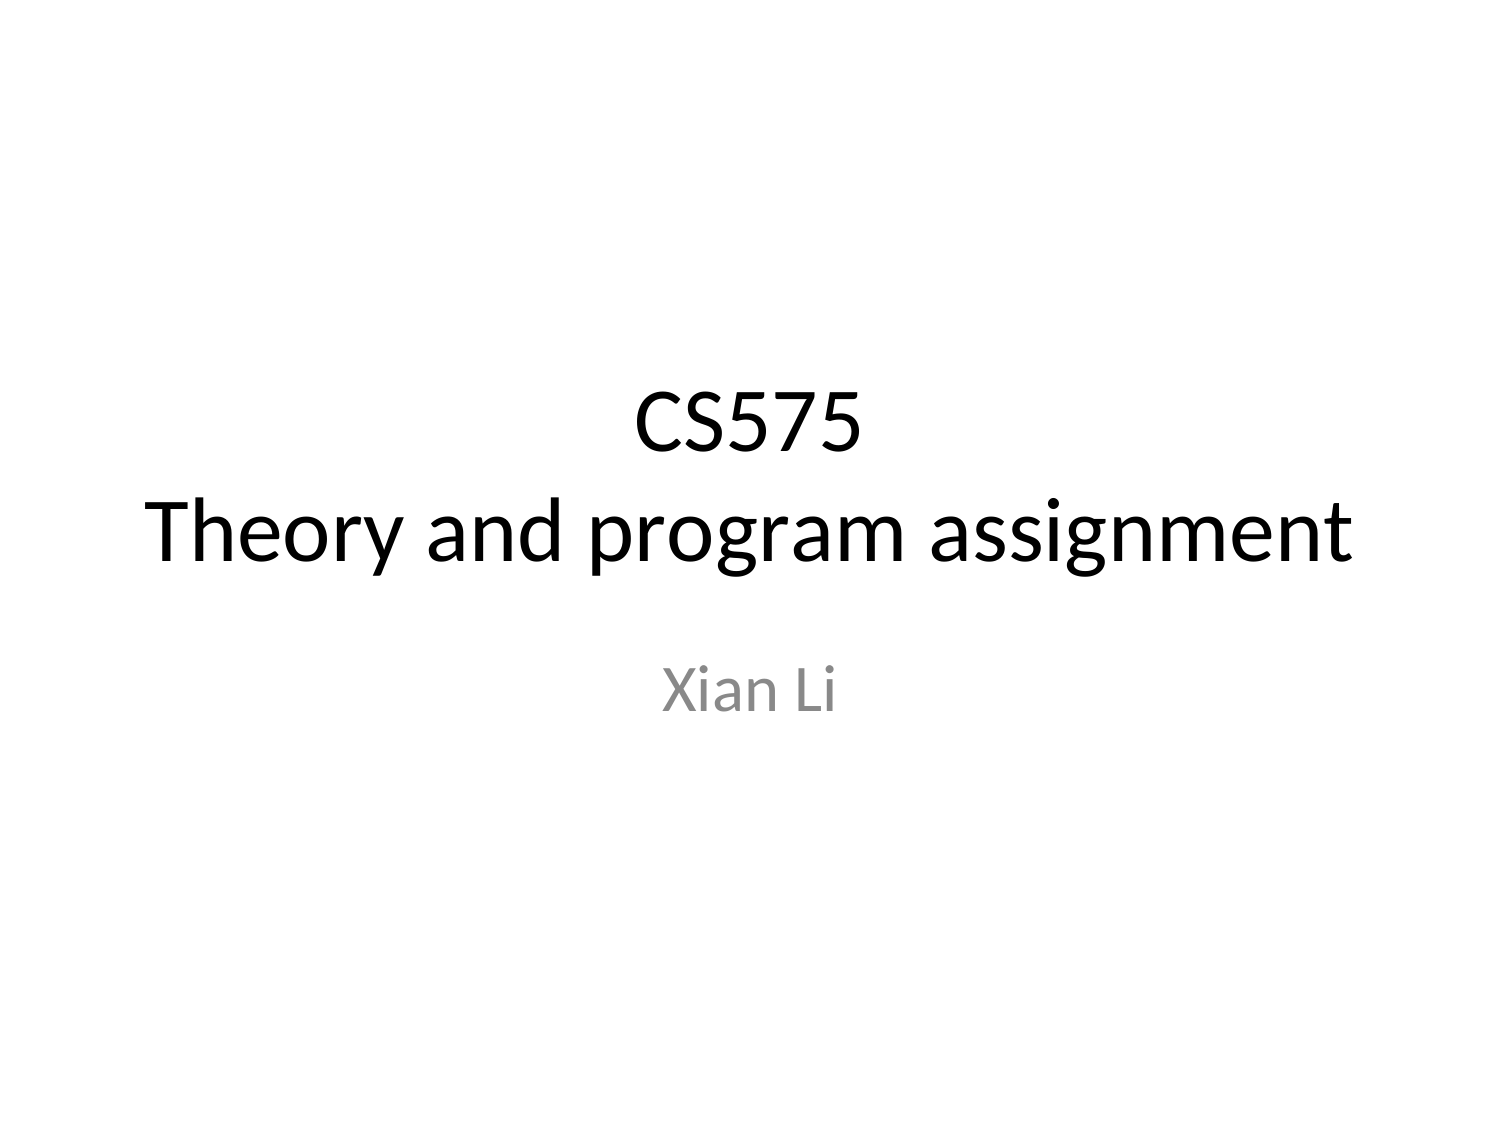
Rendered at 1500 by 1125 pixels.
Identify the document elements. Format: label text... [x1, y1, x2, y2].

text_box Xian Li [225, 637, 1276, 926]
title CS575 Theory and program assignment [112, 349, 1388, 591]
